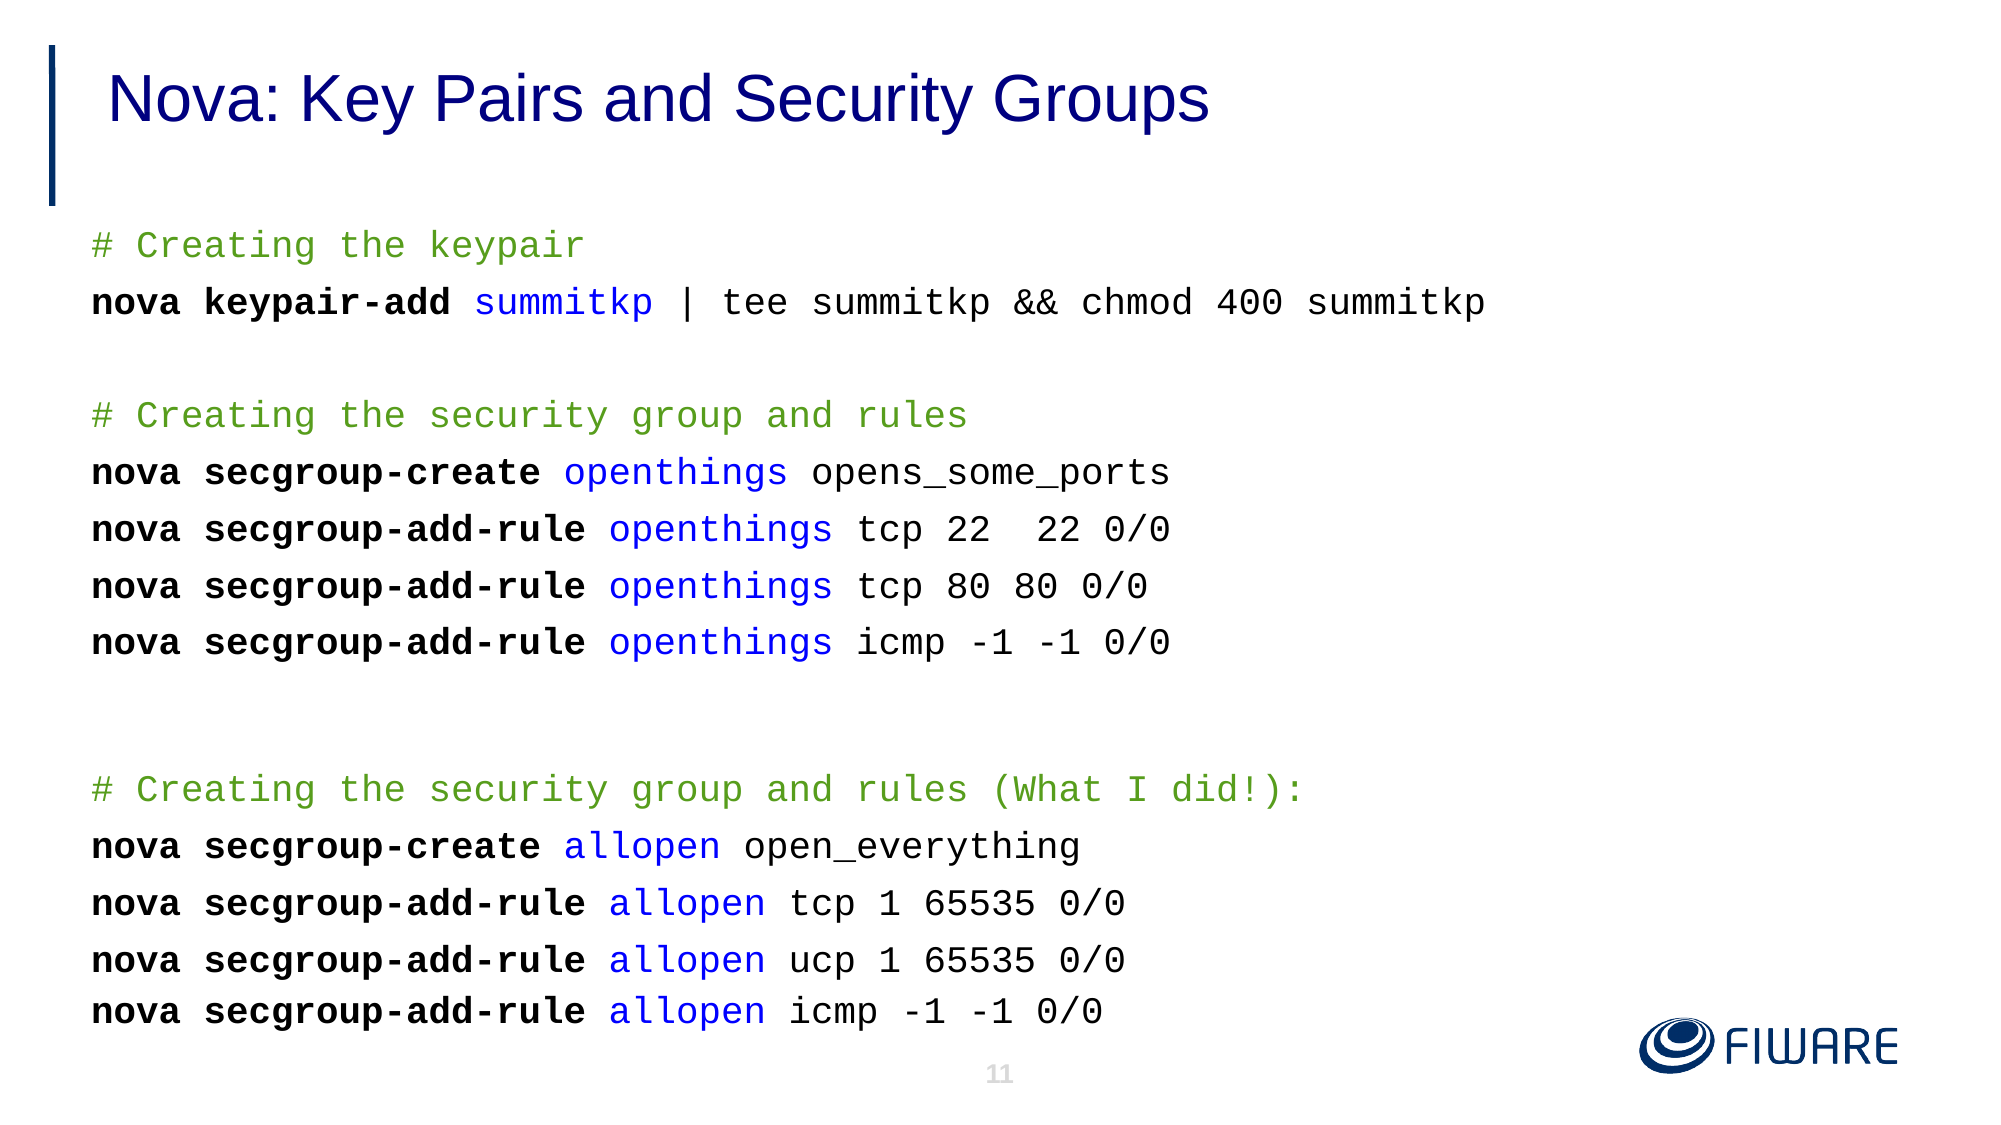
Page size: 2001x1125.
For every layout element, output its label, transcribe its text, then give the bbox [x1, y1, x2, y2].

picture [1635, 1012, 1905, 1077]
title Nova: Key Pairs and Security Groups [92, 47, 1704, 189]
slide_number <number> [887, 1042, 1113, 1103]
text_box # Creating the keypair nova keypair-add summitkp | tee summitkp && chmod 400 summitkp # Creating the security group and rules nova secgroup-create openthings opens_some_ports nova secgroup-add-rule openthings tcp 22 22 0/0 nova secgroup-add-rule openthings tcp 80 80 0/0 nova secgroup-add-rule openthings icmp -1 -1 0/0 # Creating the security group and rules (What I did!): nova secgroup-create allopen open_everything nova secgroup-add-rule allopen tcp 1 65535 0/0 nova secgroup-add-rule allopen ucp 1 65535 0/0 nova secgroup-add-rule allopen icmp -1 -1 0/0 [76, 212, 1902, 1039]
